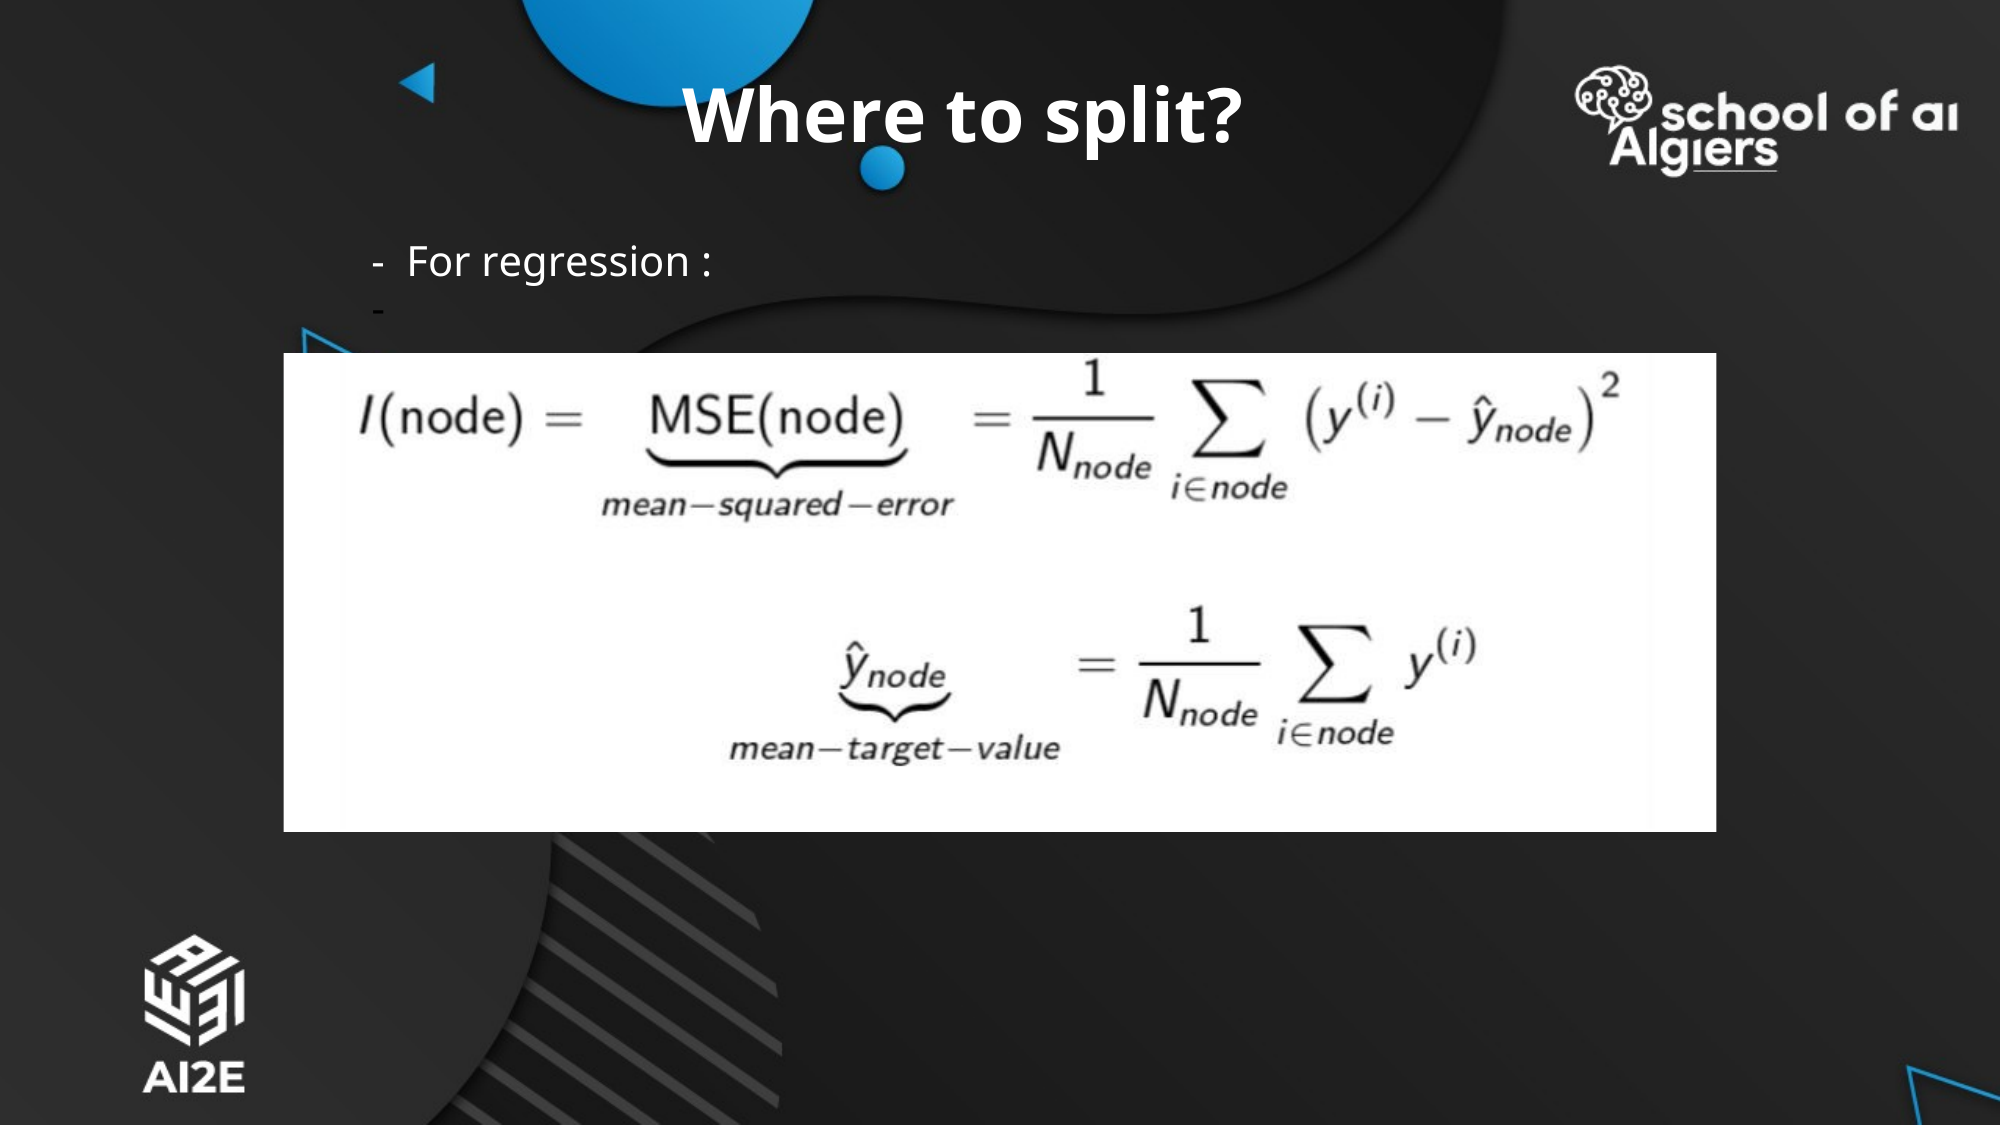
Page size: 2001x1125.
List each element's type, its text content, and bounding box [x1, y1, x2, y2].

text_box Where to split? [28, 67, 1898, 156]
picture [0, 0, 2000, 1125]
subtitle - For regression : [371, 184, 1629, 273]
